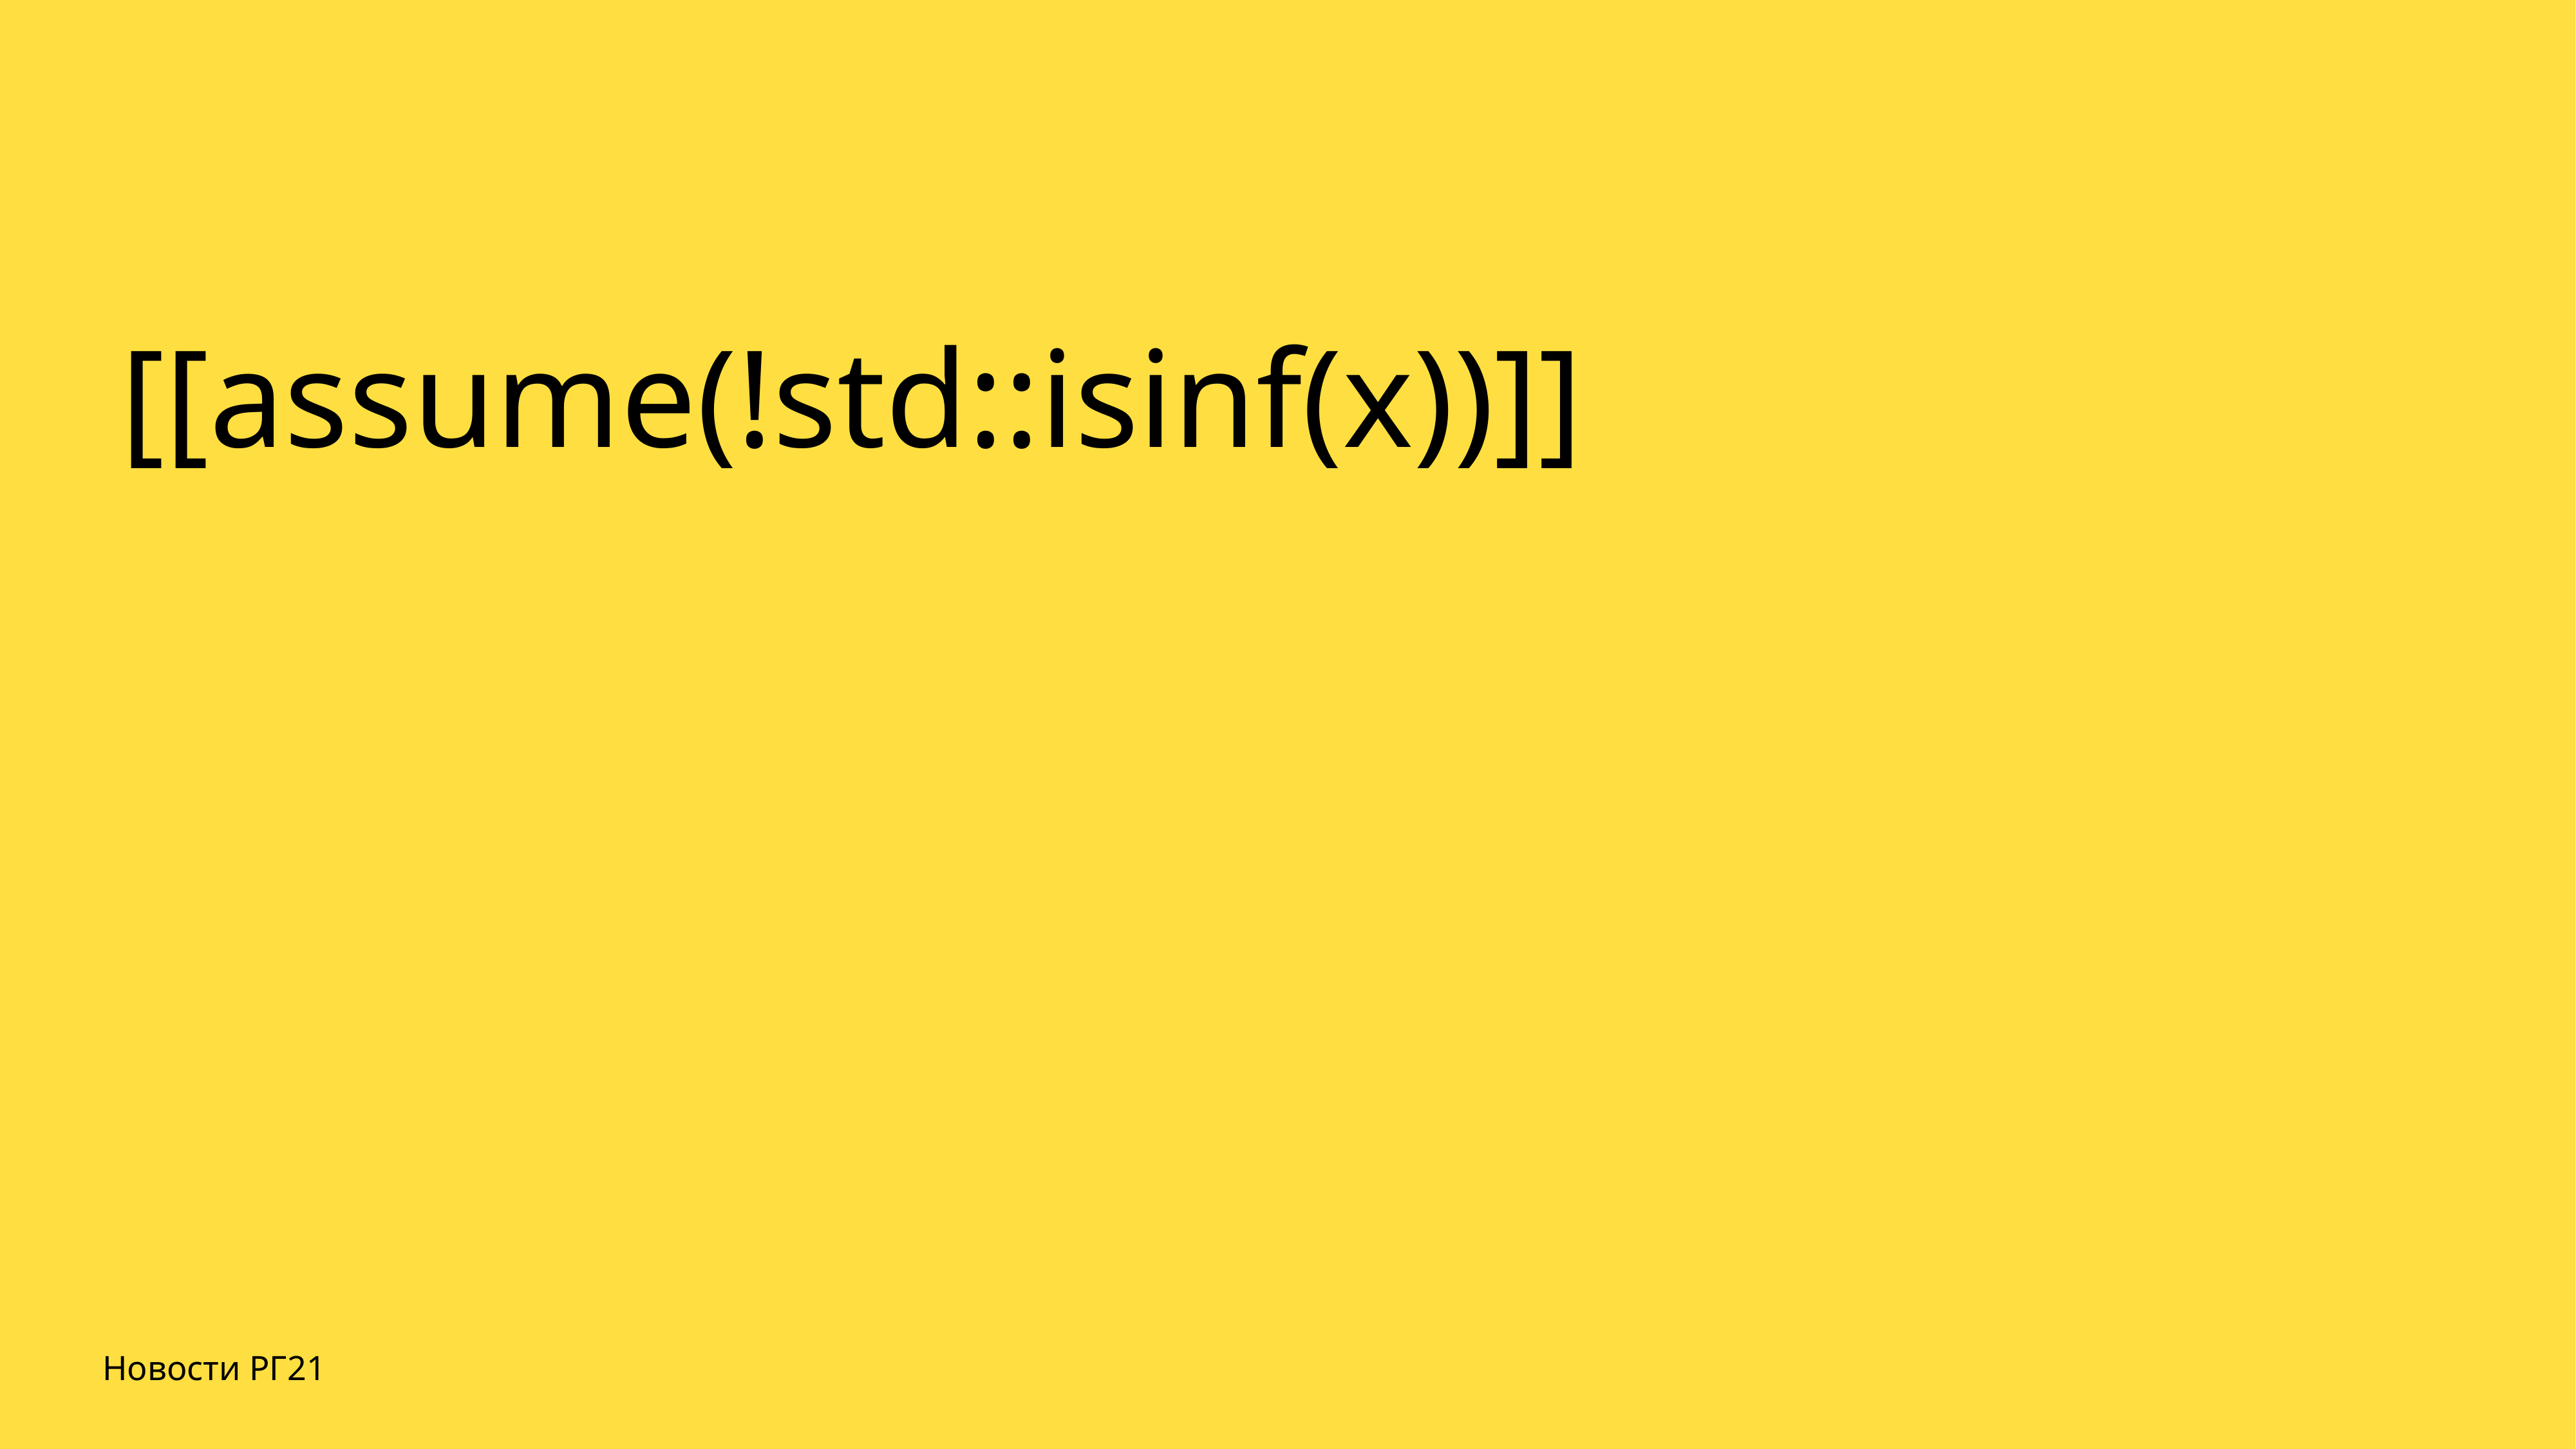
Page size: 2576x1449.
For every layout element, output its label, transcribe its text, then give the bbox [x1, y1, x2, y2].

text_box [1400, 424, 1447, 530]
list Новости РГ21 [93, 1338, 1190, 1393]
title [[assume(!std::isinf(x))]] [111, 327, 2158, 1013]
